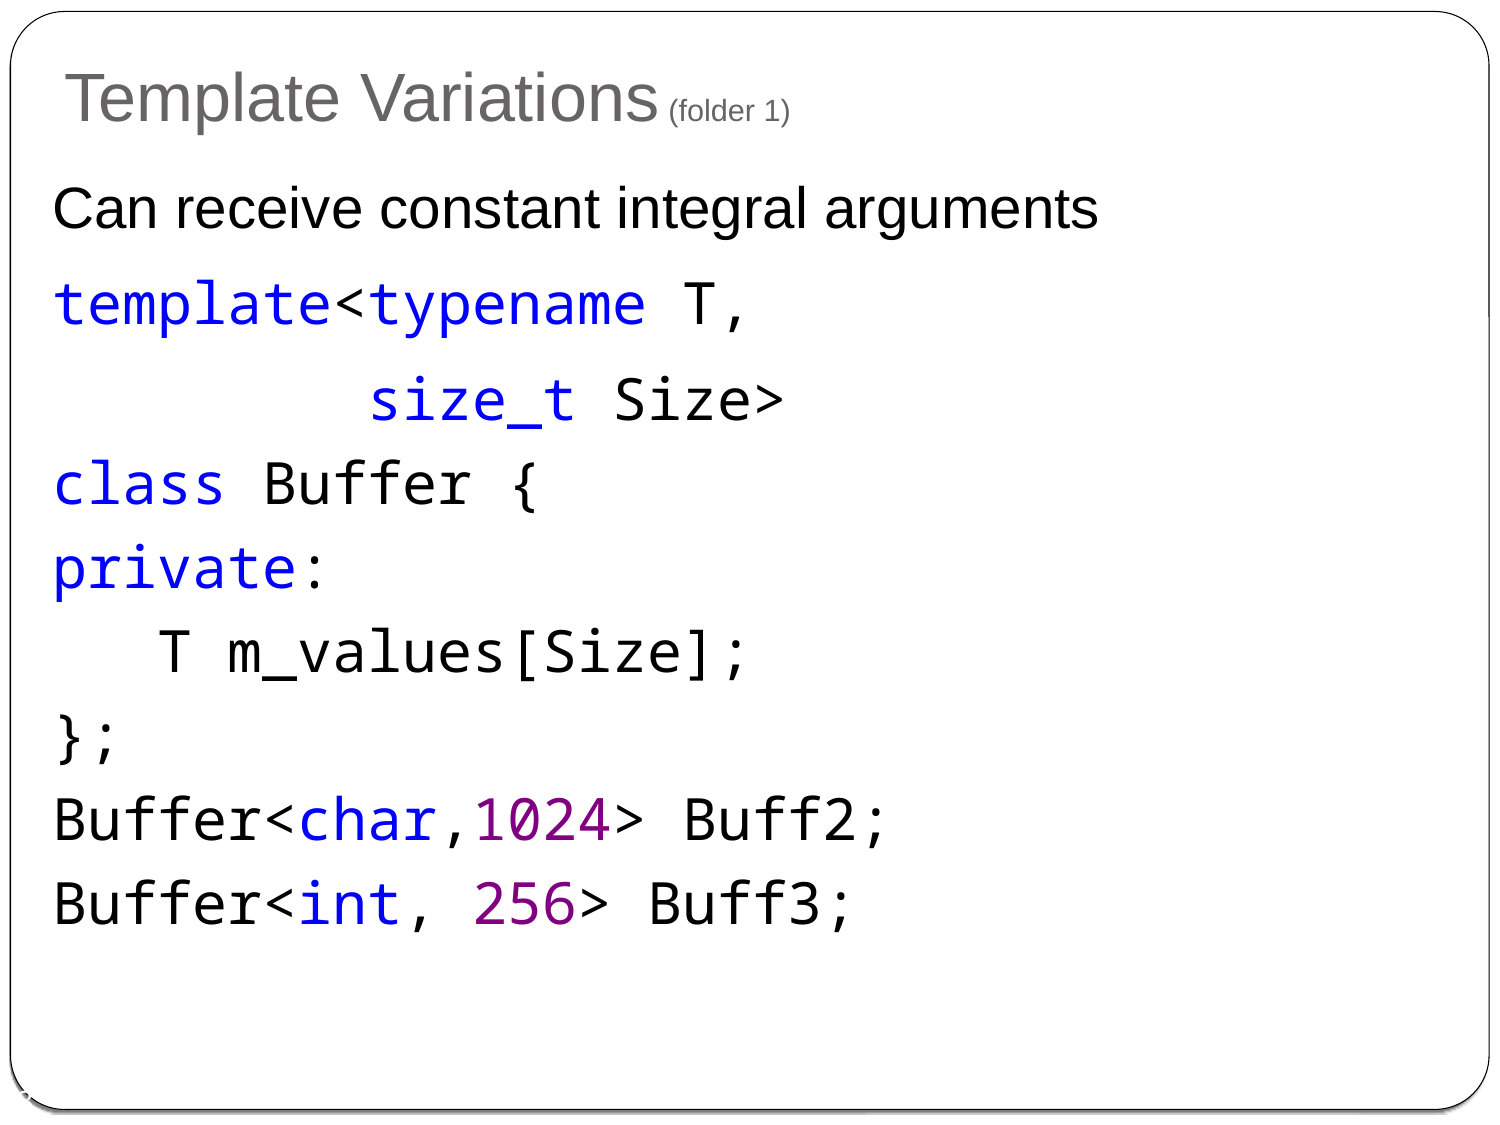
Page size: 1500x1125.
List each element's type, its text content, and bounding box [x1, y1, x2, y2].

title Template Variations (folder 1) [50, 45, 1450, 150]
list Can receive constant integral arguments template<typename T, size_t Size> class Buffer { private: T m_values[Size]; }; Buffer<char,1024> Buff2; Buffer<int, 256> Buff3; [37, 162, 1463, 1088]
slide_number <number> [0, 1074, 50, 1125]
